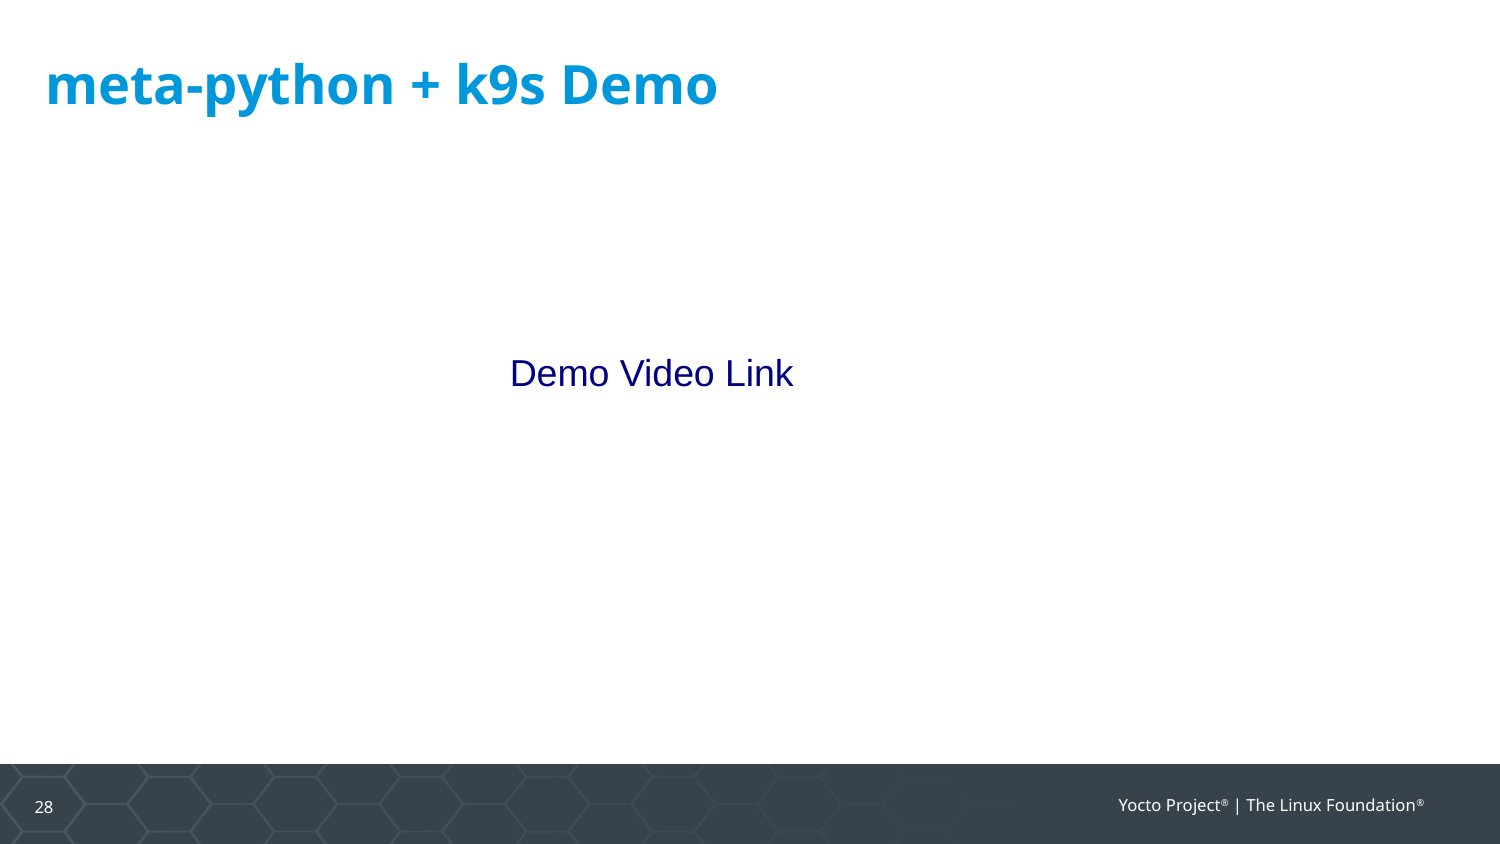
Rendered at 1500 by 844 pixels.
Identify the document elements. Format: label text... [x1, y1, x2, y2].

text_box Demo Video Link [495, 345, 906, 421]
title meta-python + k9s Demo [44, 50, 1395, 160]
picture [0, 0, 1500, 844]
